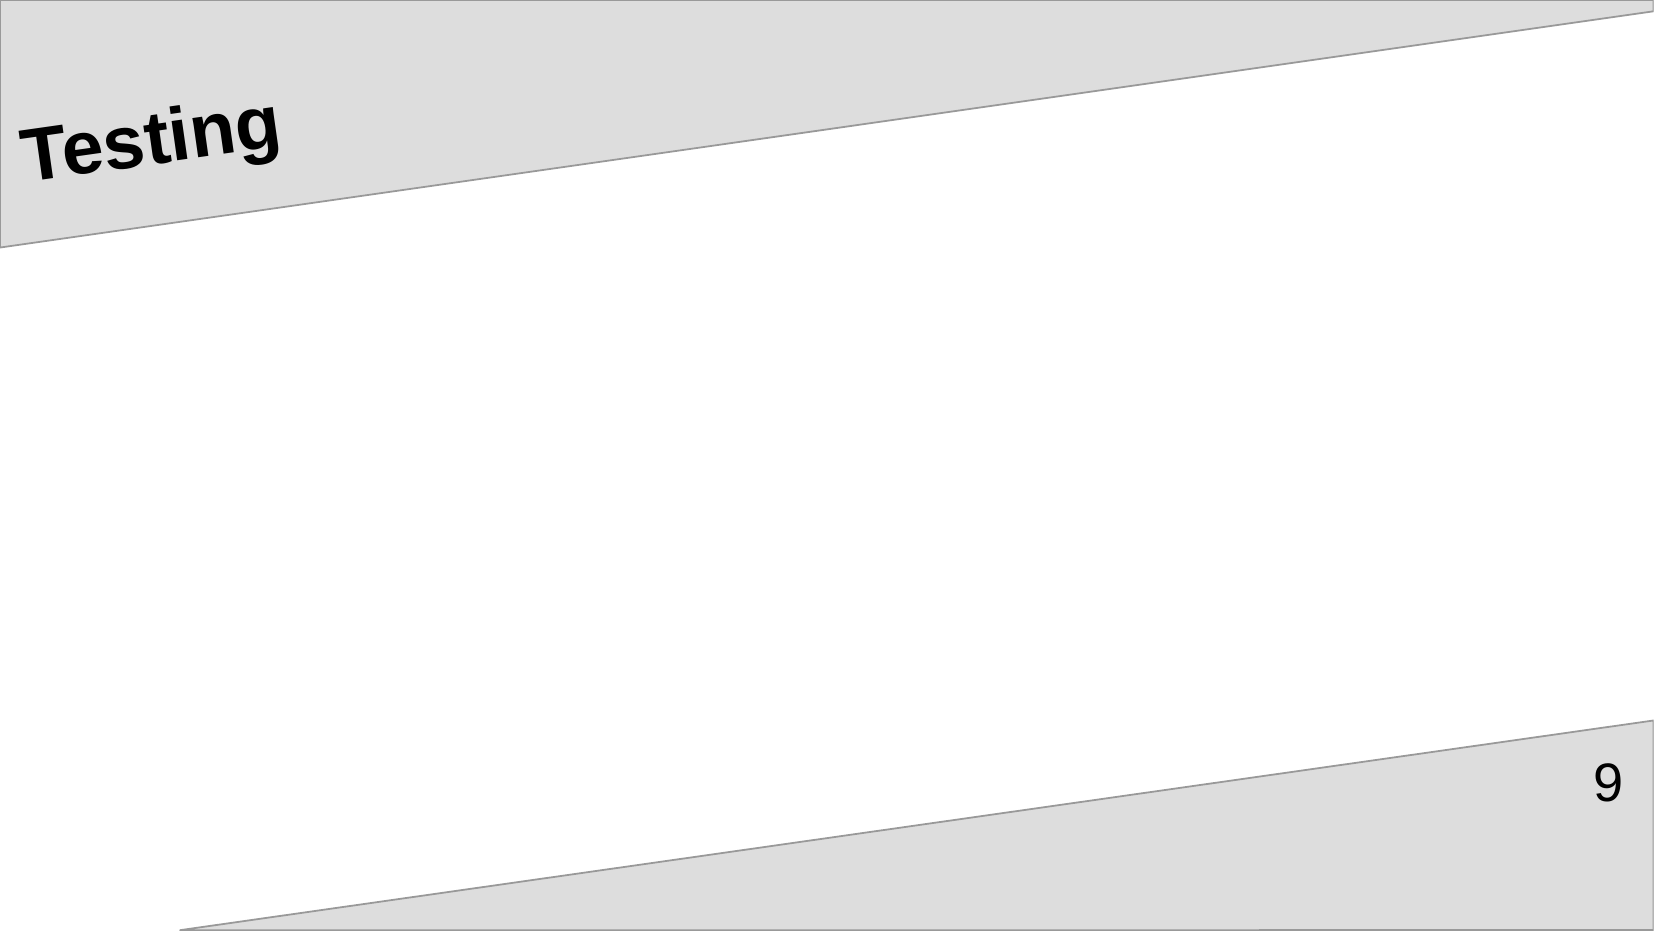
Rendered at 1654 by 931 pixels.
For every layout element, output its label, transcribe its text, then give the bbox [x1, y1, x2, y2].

title Testing [11, 0, 1495, 235]
